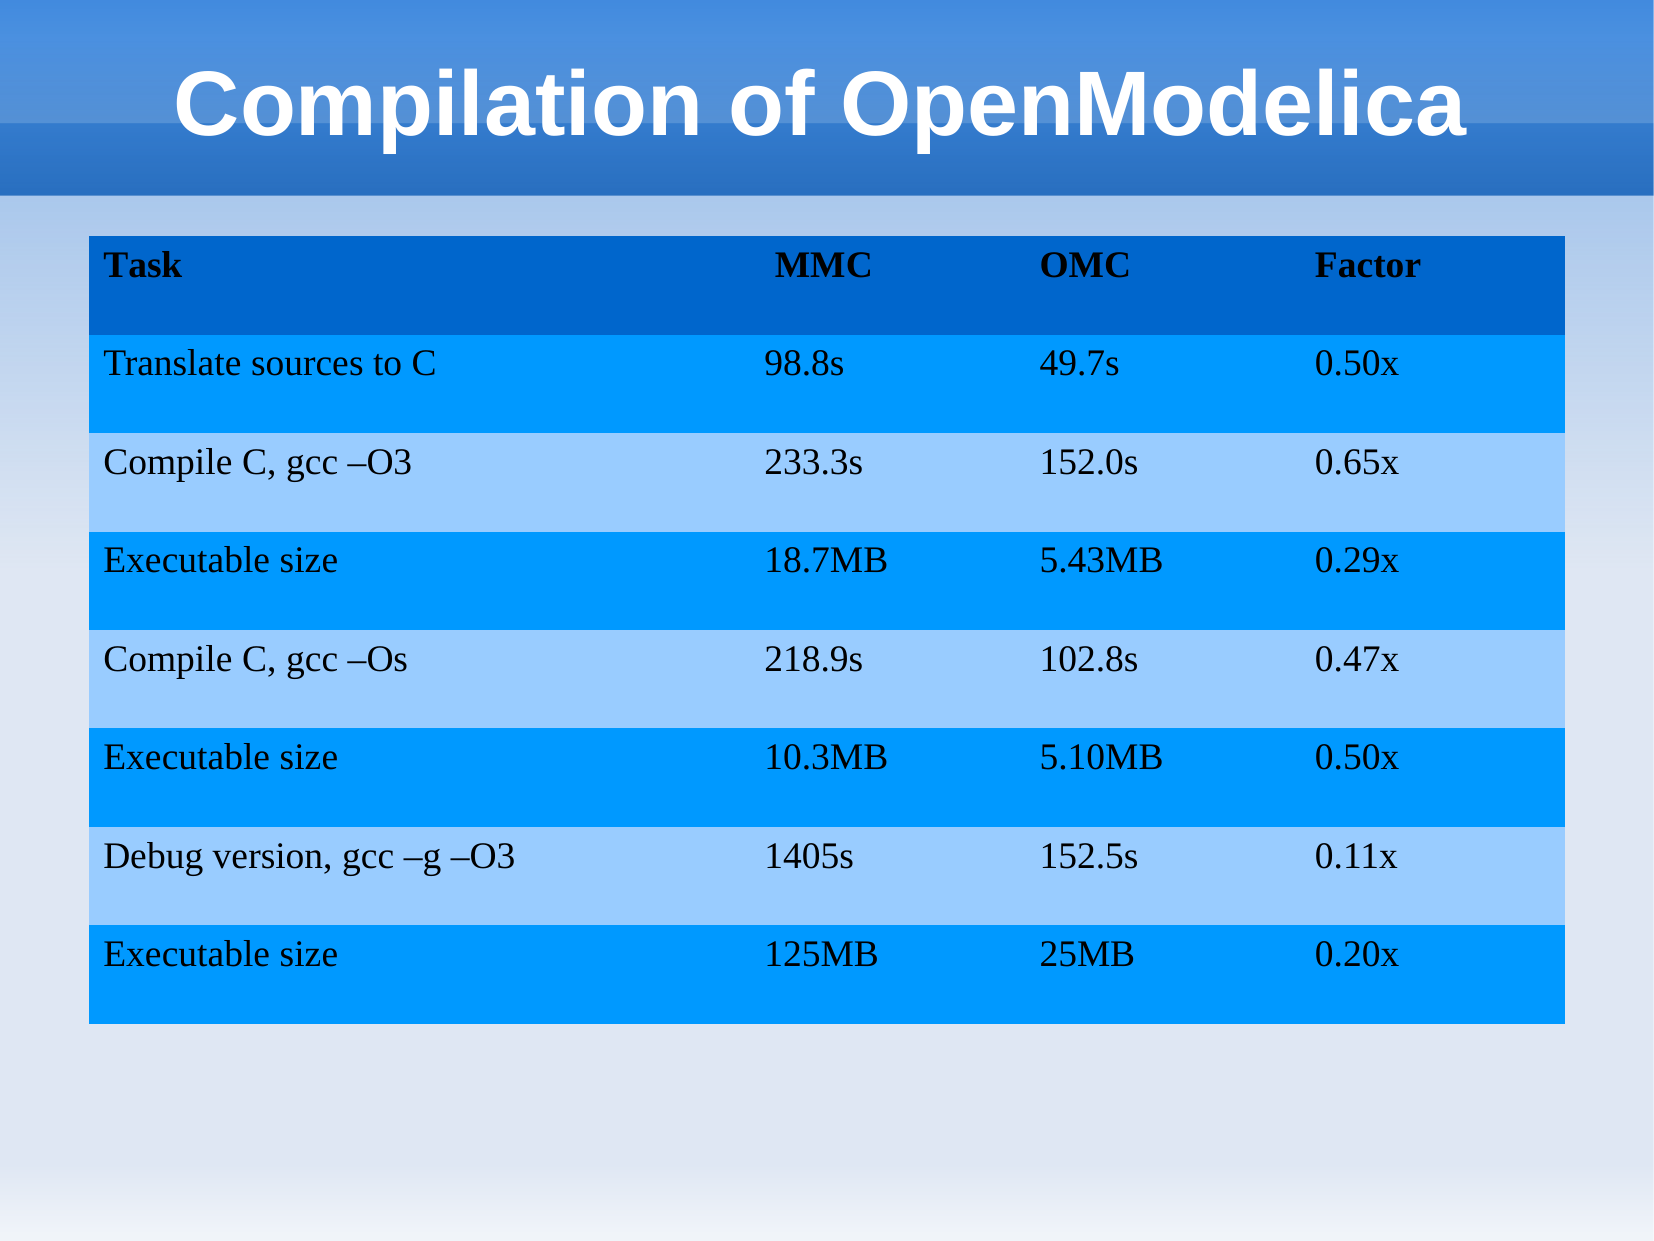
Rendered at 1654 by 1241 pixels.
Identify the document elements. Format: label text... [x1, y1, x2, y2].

table_header Task [89, 236, 750, 335]
table_cell 5.10MB [1025, 728, 1300, 827]
table_cell Executable size [89, 925, 750, 1024]
table_cell 0.11x [1300, 827, 1565, 925]
table_cell 0.65x [1300, 433, 1565, 532]
table_cell 152.5s [1025, 827, 1300, 925]
table_cell Executable size [89, 532, 750, 630]
table_cell 218.9s [750, 630, 1025, 728]
table_cell 0.20x [1300, 925, 1565, 1024]
table_cell 0.29x [1300, 532, 1565, 630]
table_cell 18.7MB [750, 532, 1025, 630]
title Compilation of OpenModelica [76, 0, 1565, 208]
table_cell 1405s [750, 827, 1025, 925]
table_cell Debug version, gcc –g –O3 [89, 827, 750, 925]
table_cell 102.8s [1025, 630, 1300, 728]
table_cell Compile C, gcc –Os [89, 630, 750, 728]
table_cell 5.43MB [1025, 532, 1300, 630]
picture [0, 0, 1654, 1241]
table_cell 152.0s [1025, 433, 1300, 532]
table_cell 0.50x [1300, 335, 1565, 433]
table_header MMC [750, 236, 1025, 335]
table_cell Compile C, gcc –O3 [89, 433, 750, 532]
table_cell 49.7s [1025, 335, 1300, 433]
table_cell Translate sources to C [89, 335, 750, 433]
table_cell 125MB [750, 925, 1025, 1024]
table_cell Executable size [89, 728, 750, 827]
table_header OMC [1025, 236, 1300, 335]
table_header Factor [1300, 236, 1565, 335]
table_cell 25MB [1025, 925, 1300, 1024]
table_cell 0.50x [1300, 728, 1565, 827]
table_cell 98.8s [750, 335, 1025, 433]
table_cell 233.3s [750, 433, 1025, 532]
table_cell 0.47x [1300, 630, 1565, 728]
table_cell 10.3MB [750, 728, 1025, 827]
